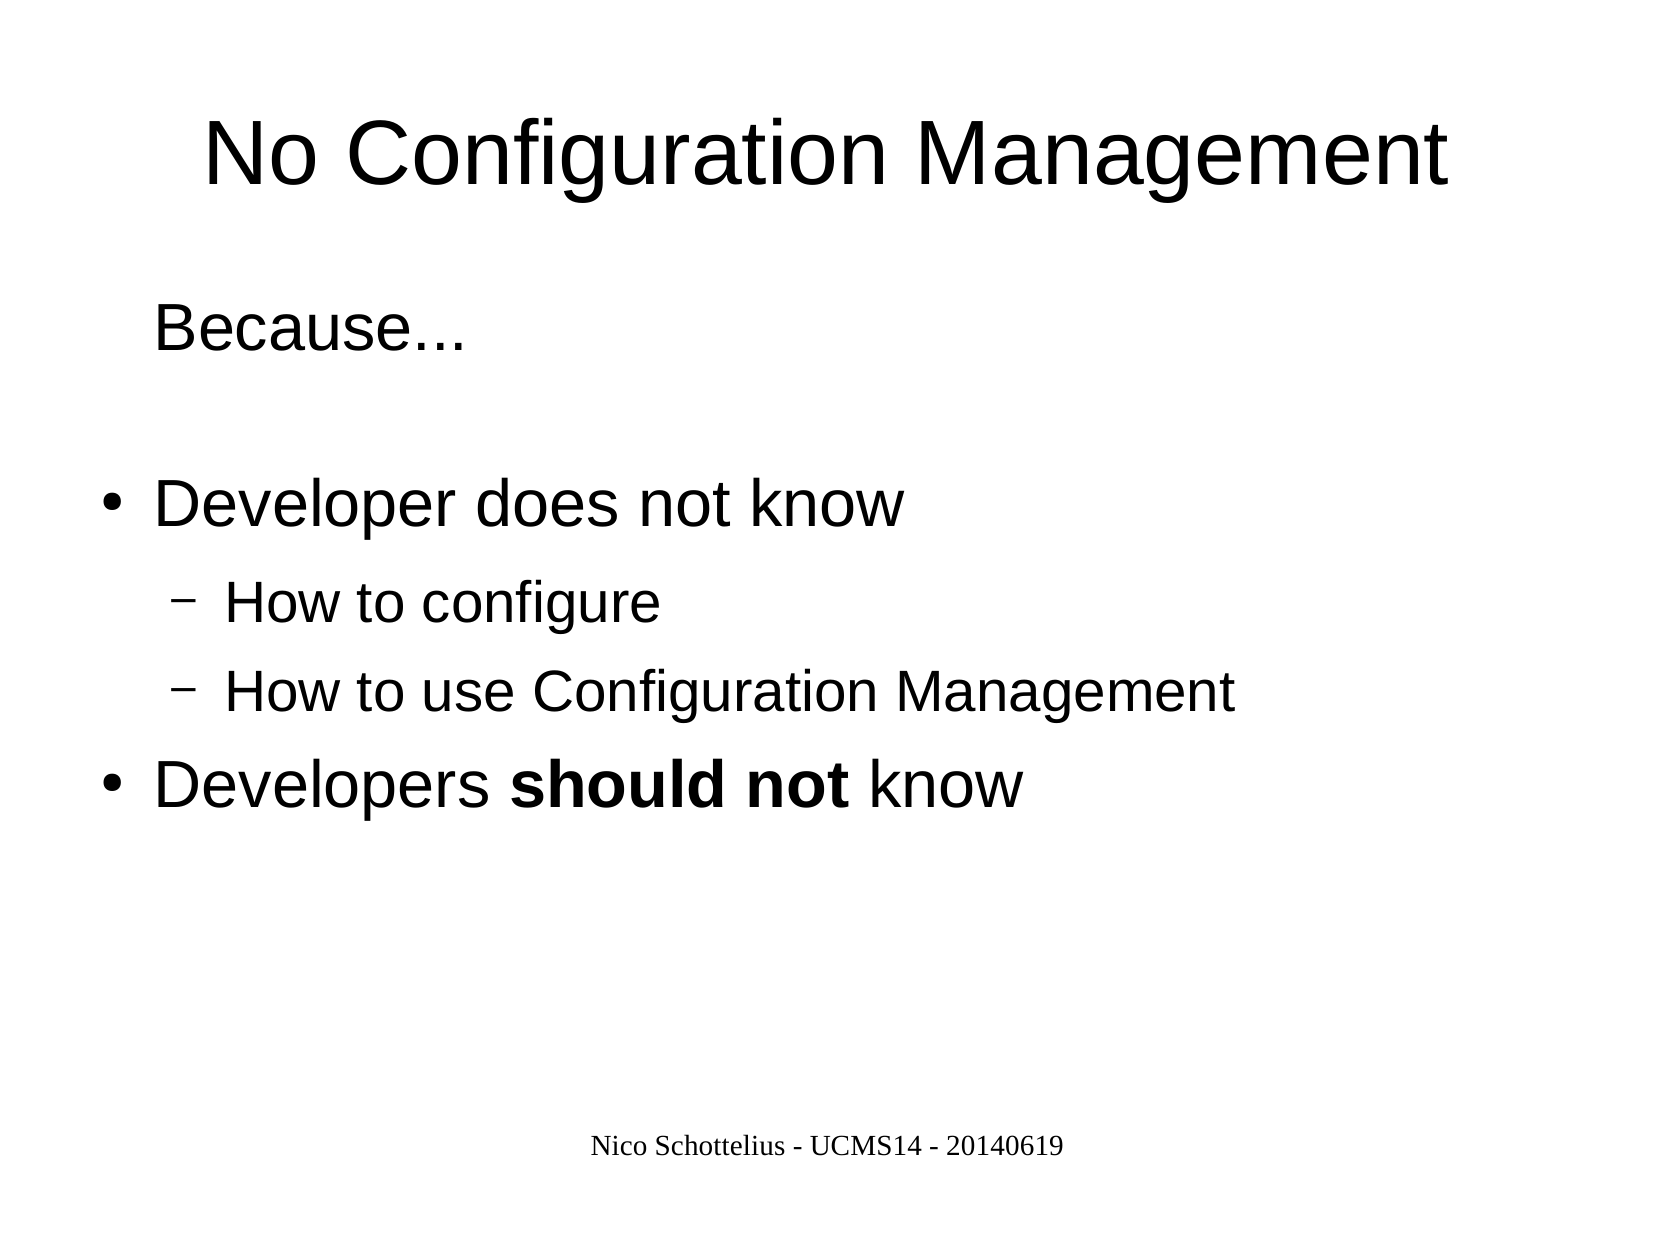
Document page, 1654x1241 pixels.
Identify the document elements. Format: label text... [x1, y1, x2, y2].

list Because... Developer does not know How to configure How to use Configuration Management Developers should not know [82, 290, 1538, 977]
title No Configuration Management [82, 49, 1571, 257]
